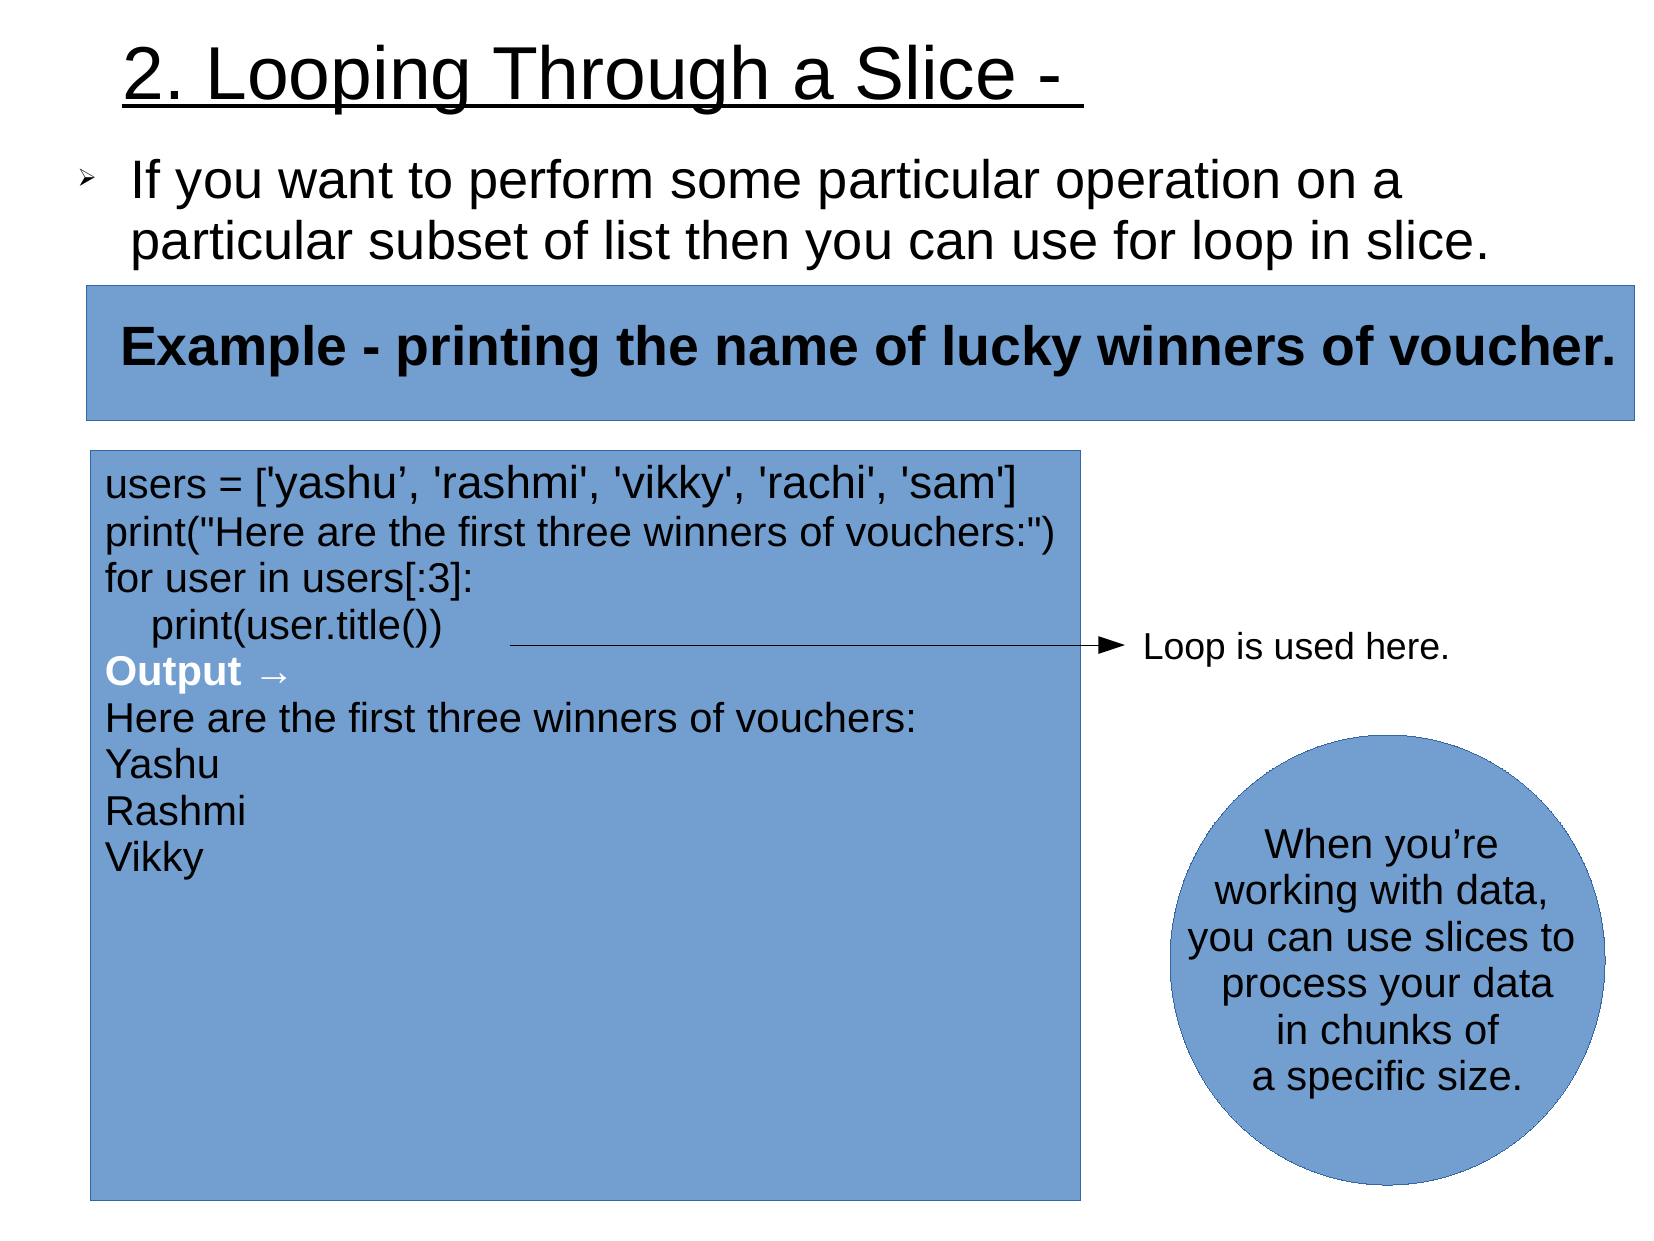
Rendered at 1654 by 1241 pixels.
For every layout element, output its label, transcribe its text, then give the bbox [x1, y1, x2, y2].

list If you want to perform some particular operation on a particular subset of list then you can use for loop in slice. [60, 150, 1549, 1216]
title 2. Looping Through a Slice - [86, 0, 1576, 178]
text_box Example - printing the name of lucky winners of voucher. [120, 315, 1635, 434]
text_box Loop is used here. [1128, 618, 1549, 676]
text_box [86, 285, 1635, 421]
text_box When you’re working with data, you can use slices to process your data in chunks of a specific size. [1170, 735, 1606, 1186]
text_box users = ['yashu’, 'rashmi', 'vikky', 'rachi', 'sam'] print("Here are the first three winners of vouchers:") for user in users[:3]: print(user.title()) Output → Here are the first three winners of vouchers: Yashu Rashmi Vikky [90, 450, 1081, 1222]
